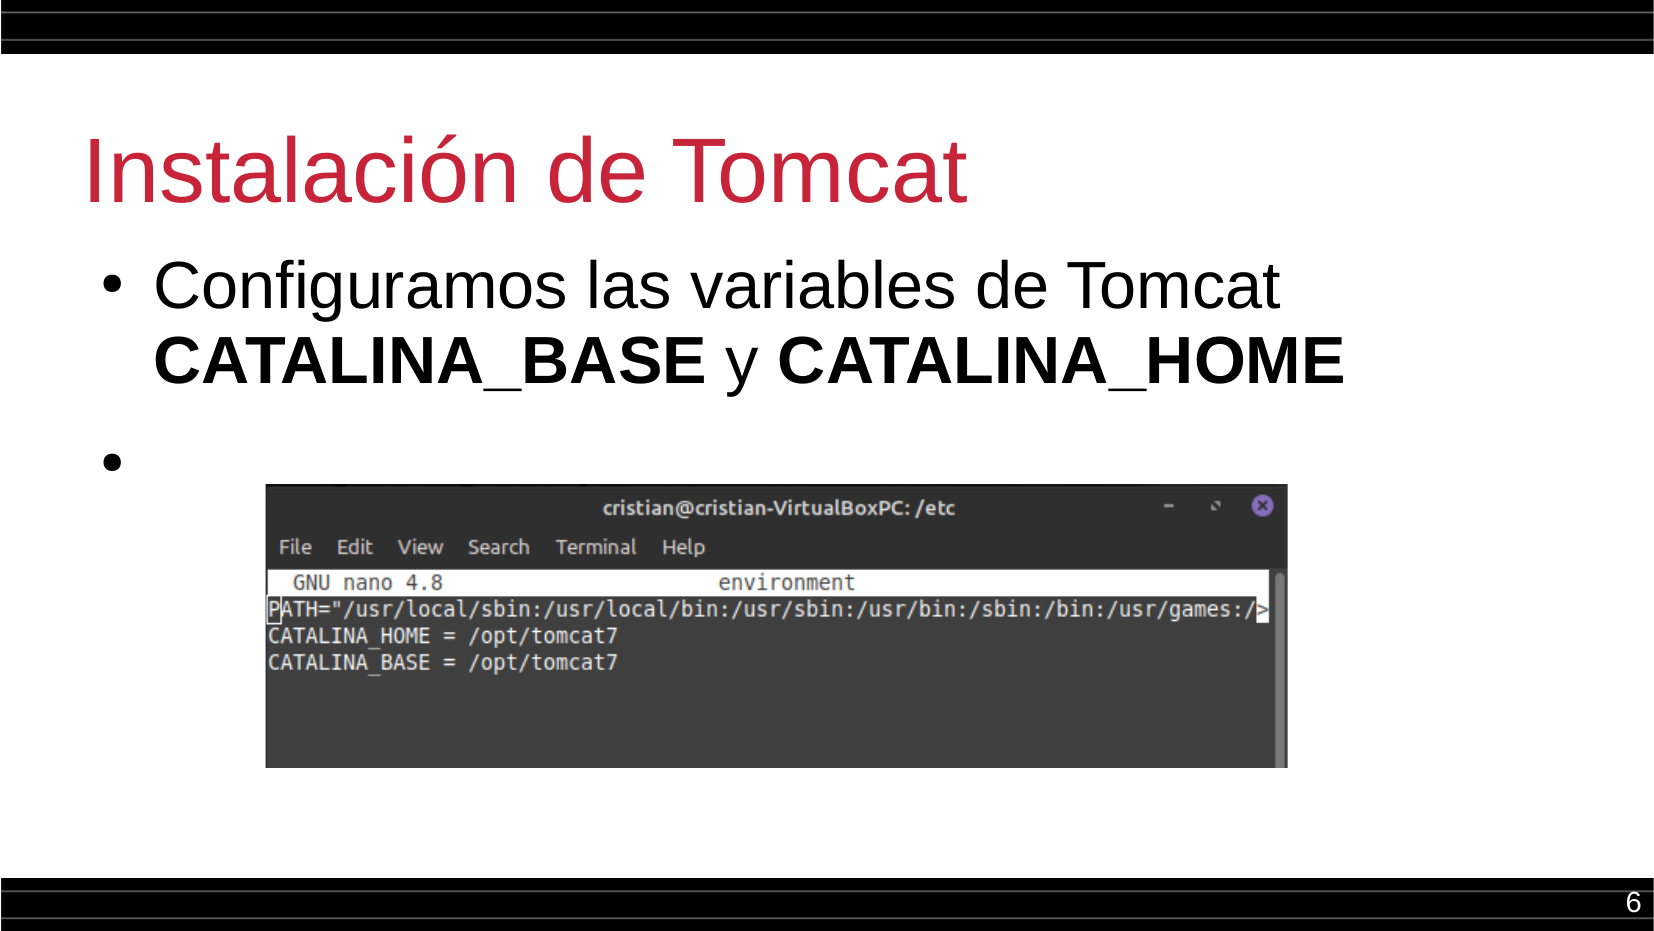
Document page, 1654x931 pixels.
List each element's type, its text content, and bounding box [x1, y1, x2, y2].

picture [265, 484, 1288, 768]
picture [1, 878, 1654, 931]
title Instalación de Tomcat [82, 92, 1571, 248]
picture [1, 0, 1654, 54]
list Configuramos las variables de Tomcat CATALINA_BASE y CATALINA_HOME [82, 248, 1571, 827]
